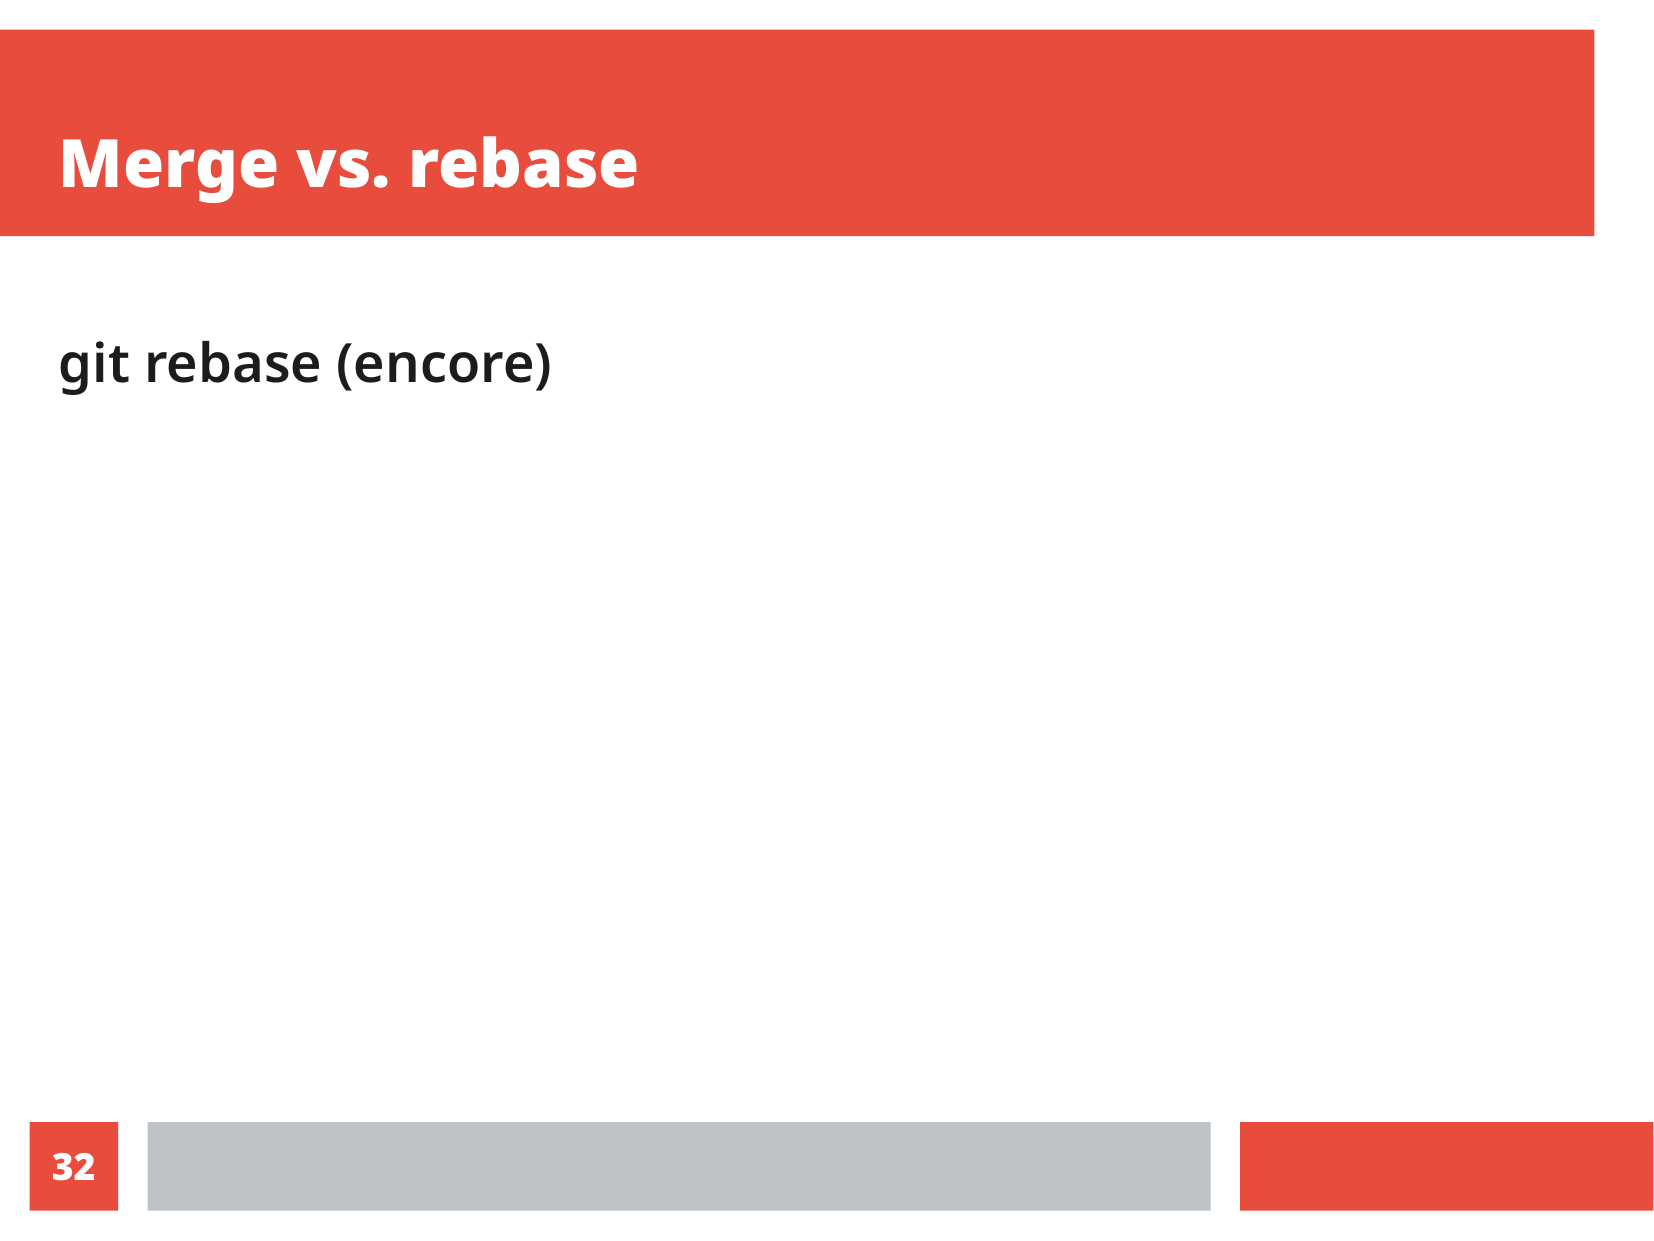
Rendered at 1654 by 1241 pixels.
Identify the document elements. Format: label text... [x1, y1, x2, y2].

title Merge vs. rebase [59, 59, 1595, 207]
list git rebase (encore) [59, 324, 1565, 1093]
